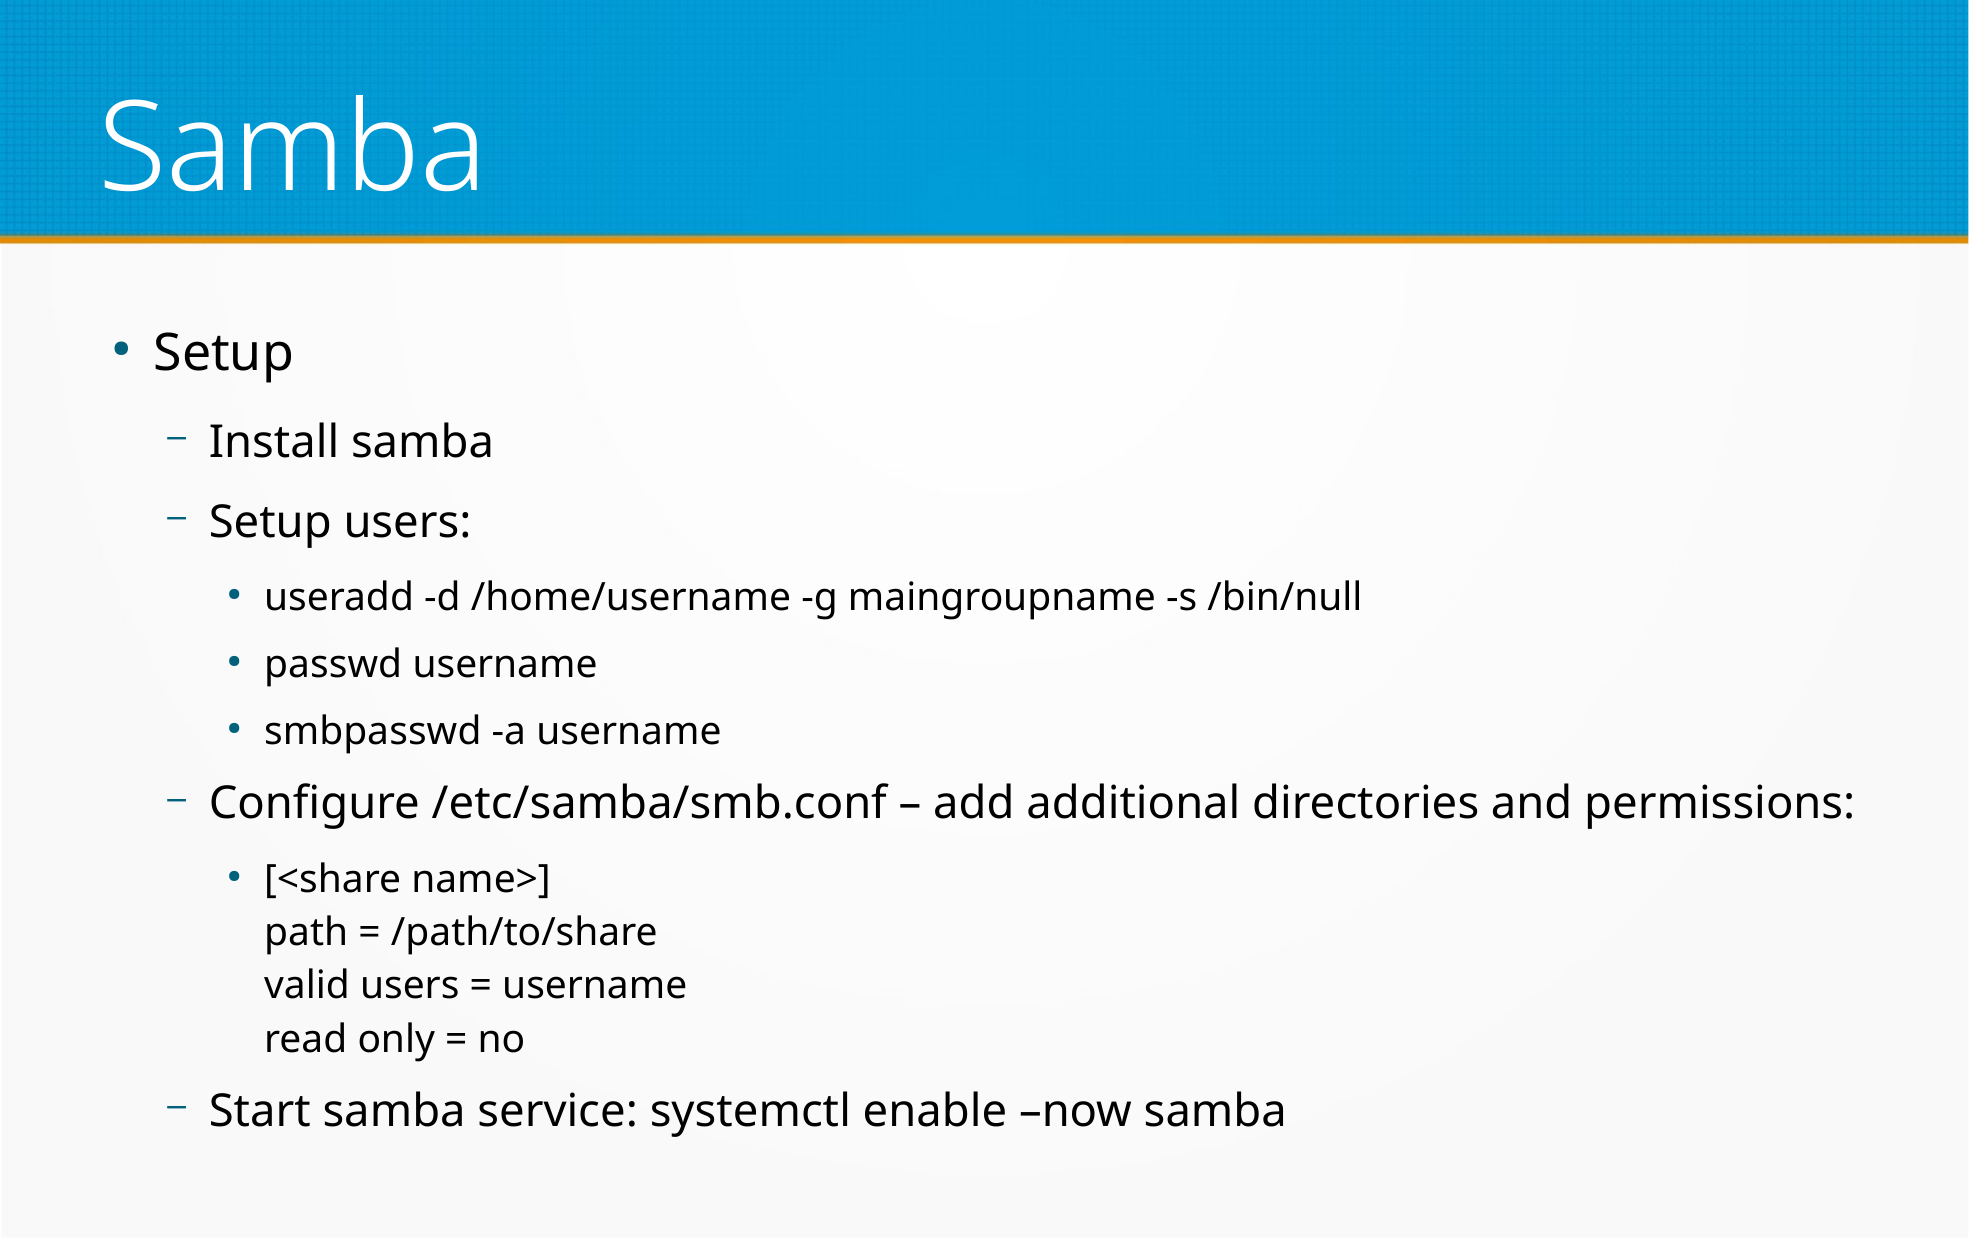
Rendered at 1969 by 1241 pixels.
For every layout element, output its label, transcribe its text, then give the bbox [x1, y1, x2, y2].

picture [0, 233, 1969, 1241]
title Samba [98, 19, 1870, 227]
list Setup Install samba Setup users: useradd -d /home/username -g maingroupname -s /bin/null passwd username smbpasswd -a username Configure /etc/samba/smb.conf – add additional directories and permissions: [<share name>] path = /path/to/share valid users = username read only = no Start samba service: systemctl enable –now samba [98, 315, 1861, 1141]
